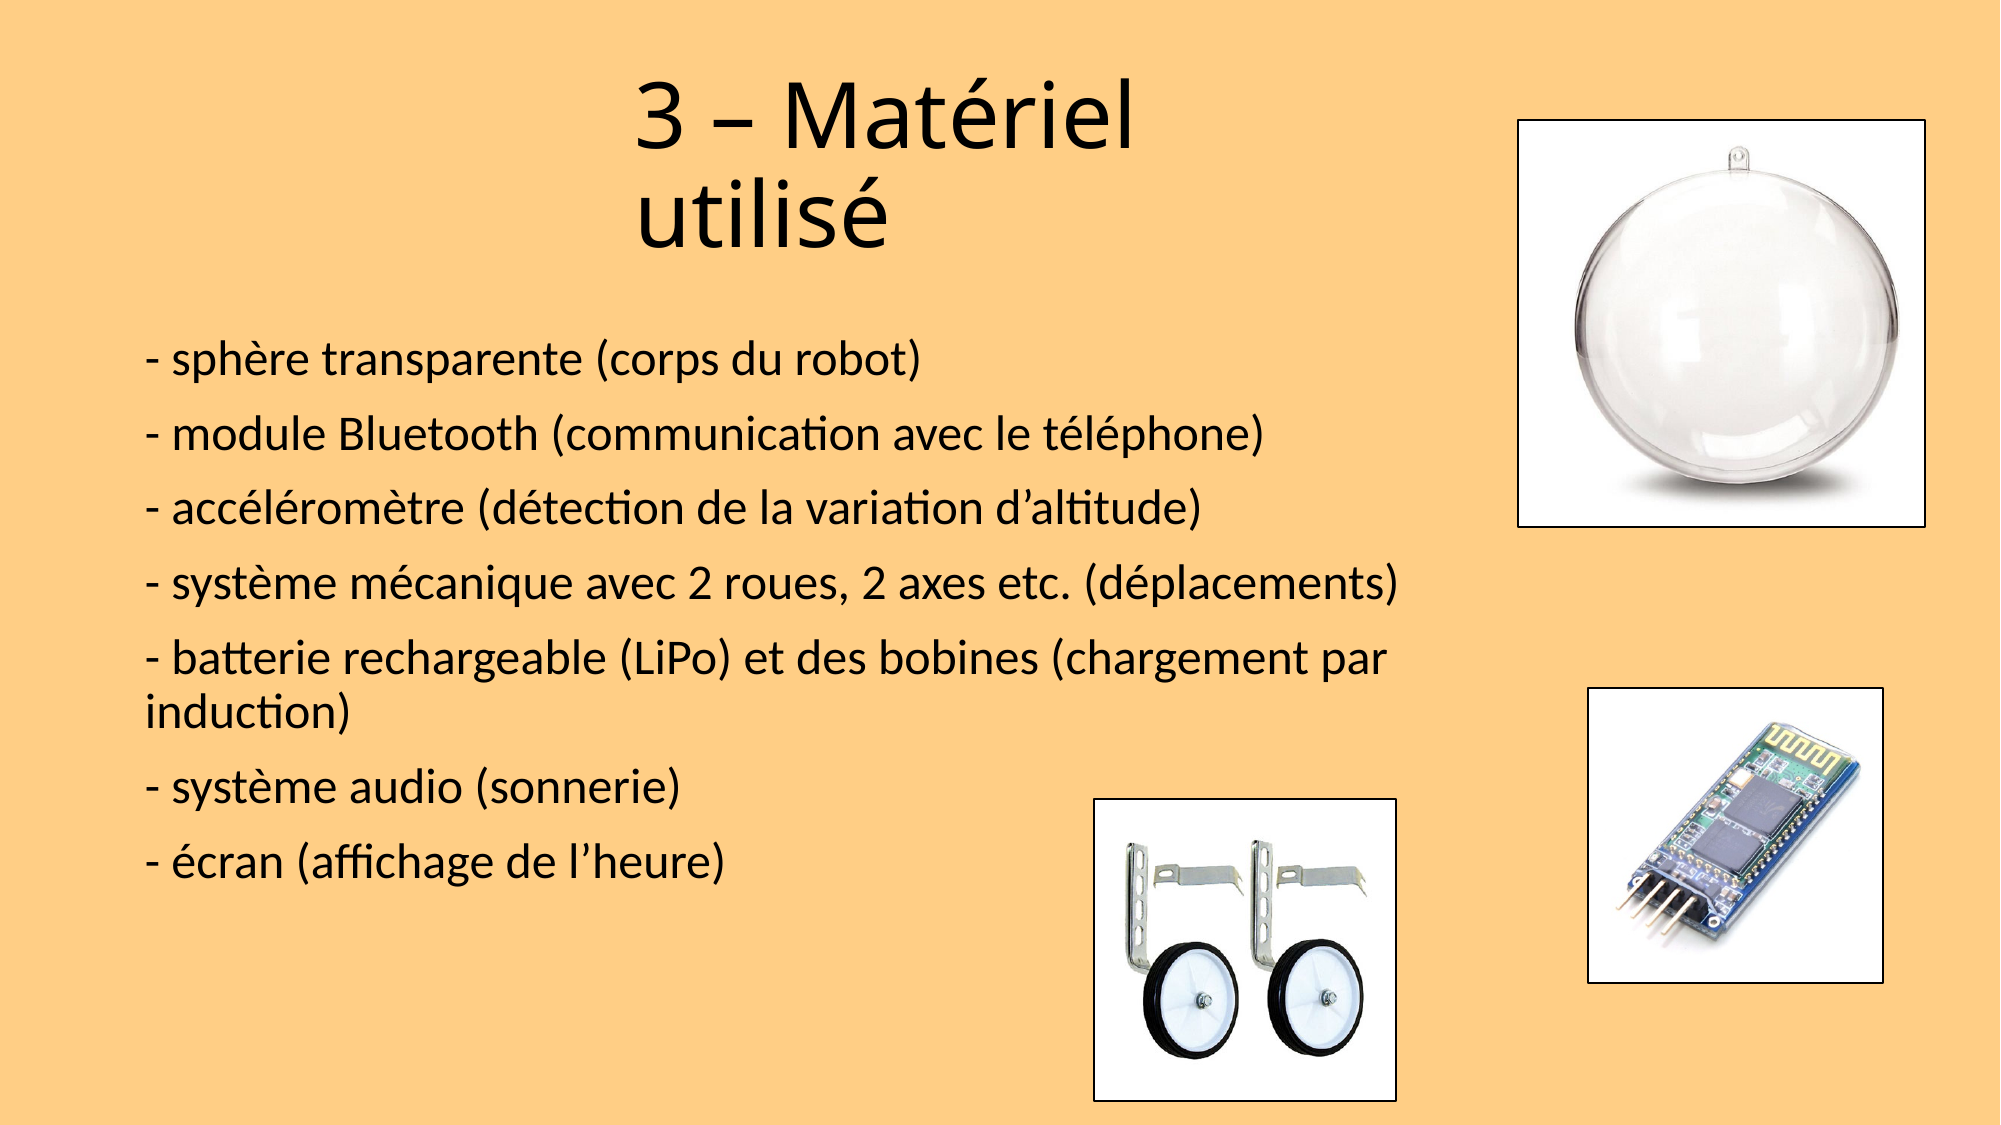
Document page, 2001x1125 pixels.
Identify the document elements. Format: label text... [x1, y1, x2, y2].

text_box - sphère transparente (corps du robot) - module Bluetooth (communication avec le téléphone) - accéléromètre (détection de la variation d’altitude) - système mécanique avec 2 roues, 2 axes etc. (déplacements) - batterie rechargeable (LiPo) et des bobines (chargement par induction) - système audio (sonnerie) - écran (affichage de l’heure) [130, 324, 1511, 1026]
picture [1519, 121, 1925, 527]
picture [1094, 799, 1396, 1101]
picture [1589, 689, 1883, 982]
title 3 – Matériel utilisé [619, 59, 1381, 278]
